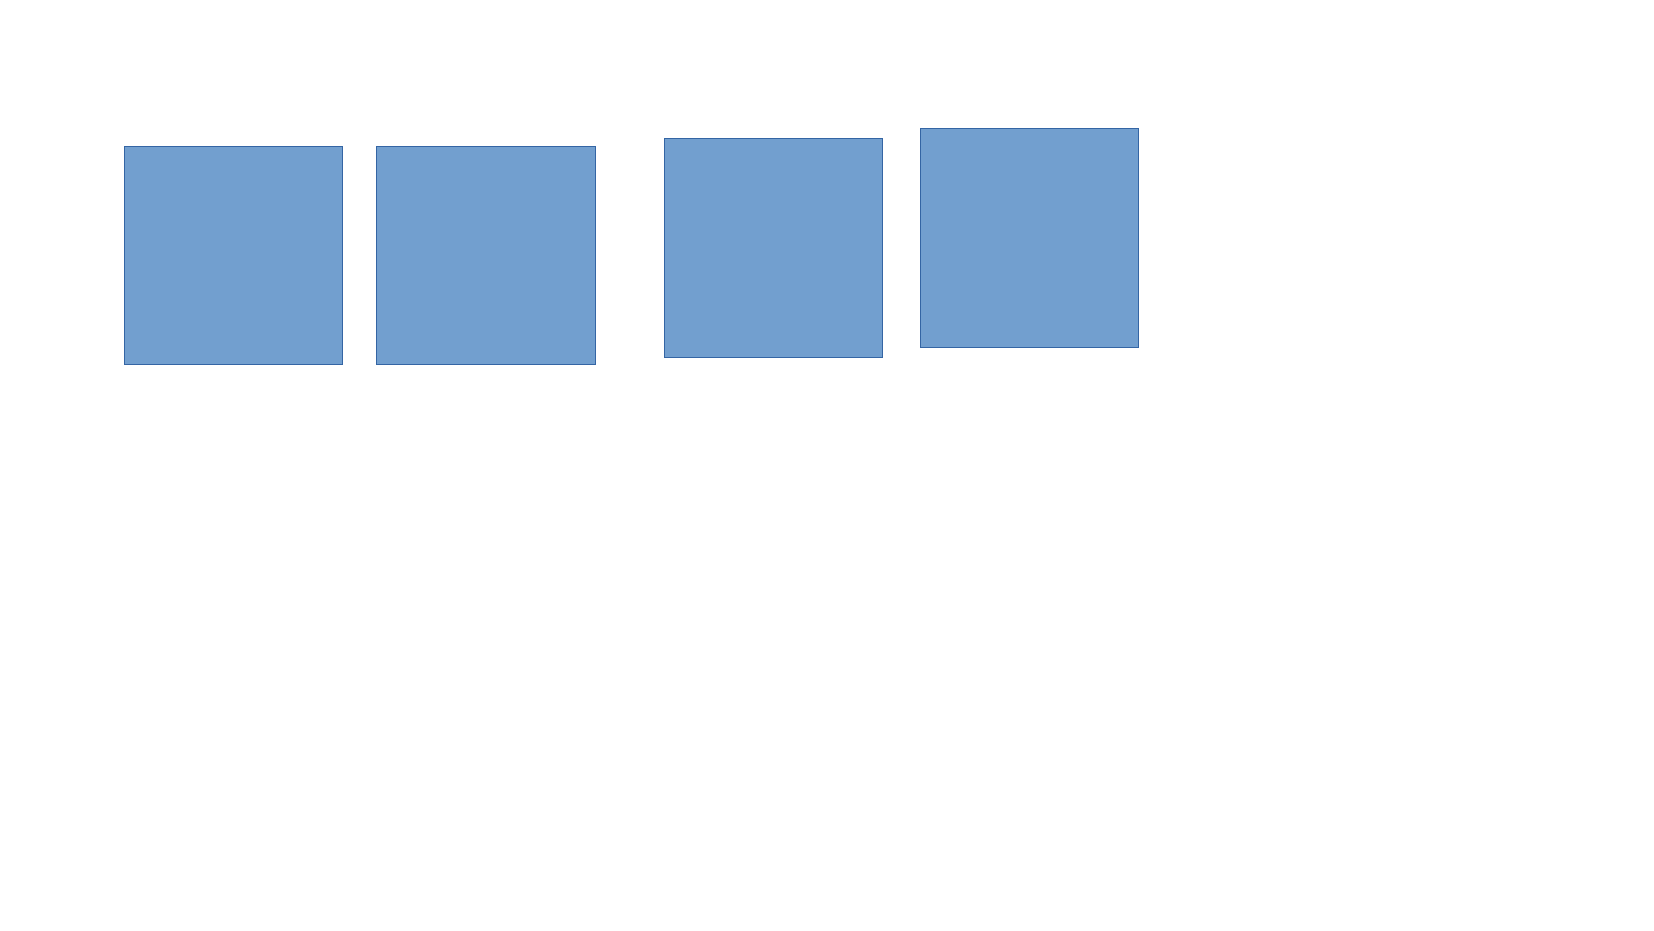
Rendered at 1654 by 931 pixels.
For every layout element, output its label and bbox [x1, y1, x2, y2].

text_box [920, 128, 1139, 348]
text_box [124, 146, 343, 365]
text_box [376, 146, 596, 365]
text_box [664, 138, 883, 358]
